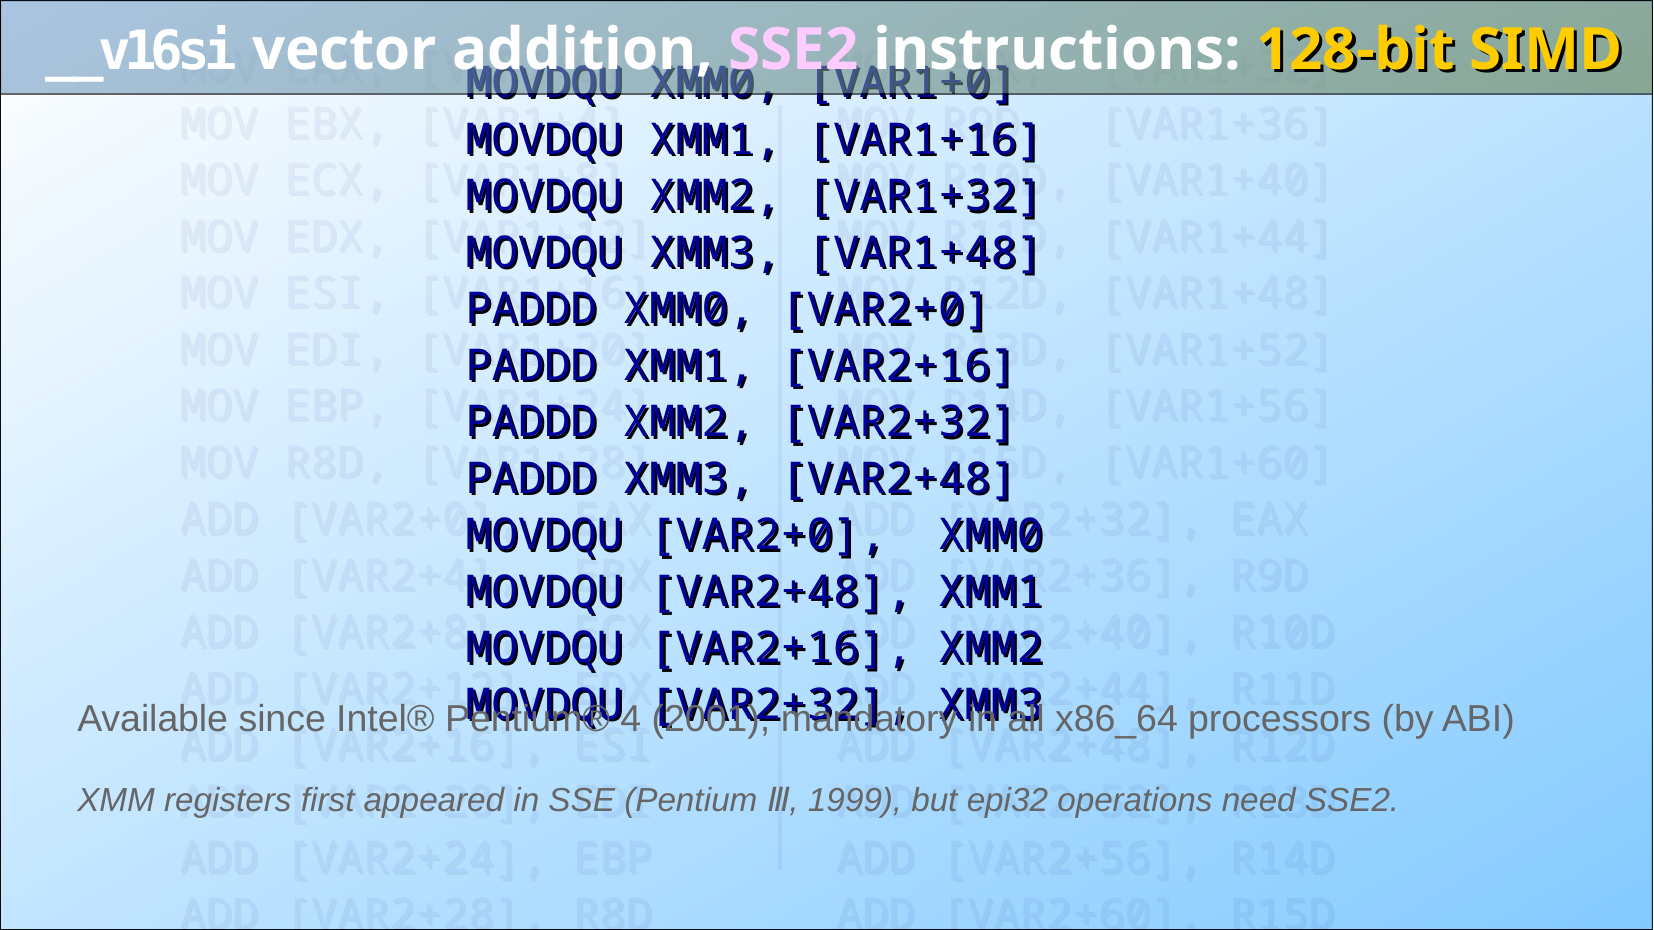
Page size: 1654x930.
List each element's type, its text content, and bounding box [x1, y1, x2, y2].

text_box [657, 93, 671, 99]
text_box [491, 93, 501, 99]
text_box [823, 93, 846, 99]
text_box [710, 93, 724, 99]
text_box [0, 85, 1653, 930]
text_box MOVDQU XMM0, [VAR1+0] MOVDQU XMM1, [VAR1+16] MOVDQU XMM2, [VAR1+32] MOVDQU XMM3, [VAR1+48] PADDD XMM0, [VAR2+0] PADDD XMM1, [VAR2+16] PADDD XMM2, [VAR2+32] PADDD XMM3, [VAR2+48] MOVDQU [VAR2+0], XMM0 MOVDQU [VAR2+48], XMM1 MOVDQU [VAR2+16], XMM2 MOVDQU [VAR2+32], XMM3 [465, 99, 1456, 684]
text_box [930, 93, 975, 99]
text_box [616, 93, 653, 99]
text_box [866, 93, 882, 99]
text_box Available since Intel® Pentium® 4 (2001), mandatory in all x86_64 processors (by ABI) XMM registers first appeared in SSE (Pentium Ⅲ, 1999), but epi32 operations need SSE2. [62, 690, 1531, 827]
text_box [591, 93, 606, 99]
text_box __v16si vector addition, SSE2 instructions: 128-bit SIMD [0, 0, 1653, 85]
text_box [560, 93, 580, 99]
text_box [511, 93, 531, 99]
text_box [771, 93, 816, 99]
text_box [895, 93, 907, 99]
text_box [850, 93, 862, 99]
text_box [672, 93, 679, 99]
text_box [748, 93, 765, 99]
text_box [473, 93, 487, 99]
text_box [984, 93, 1002, 99]
text_box [728, 93, 739, 99]
text_box [909, 93, 923, 99]
text_box [683, 93, 697, 99]
text_box [535, 93, 549, 99]
